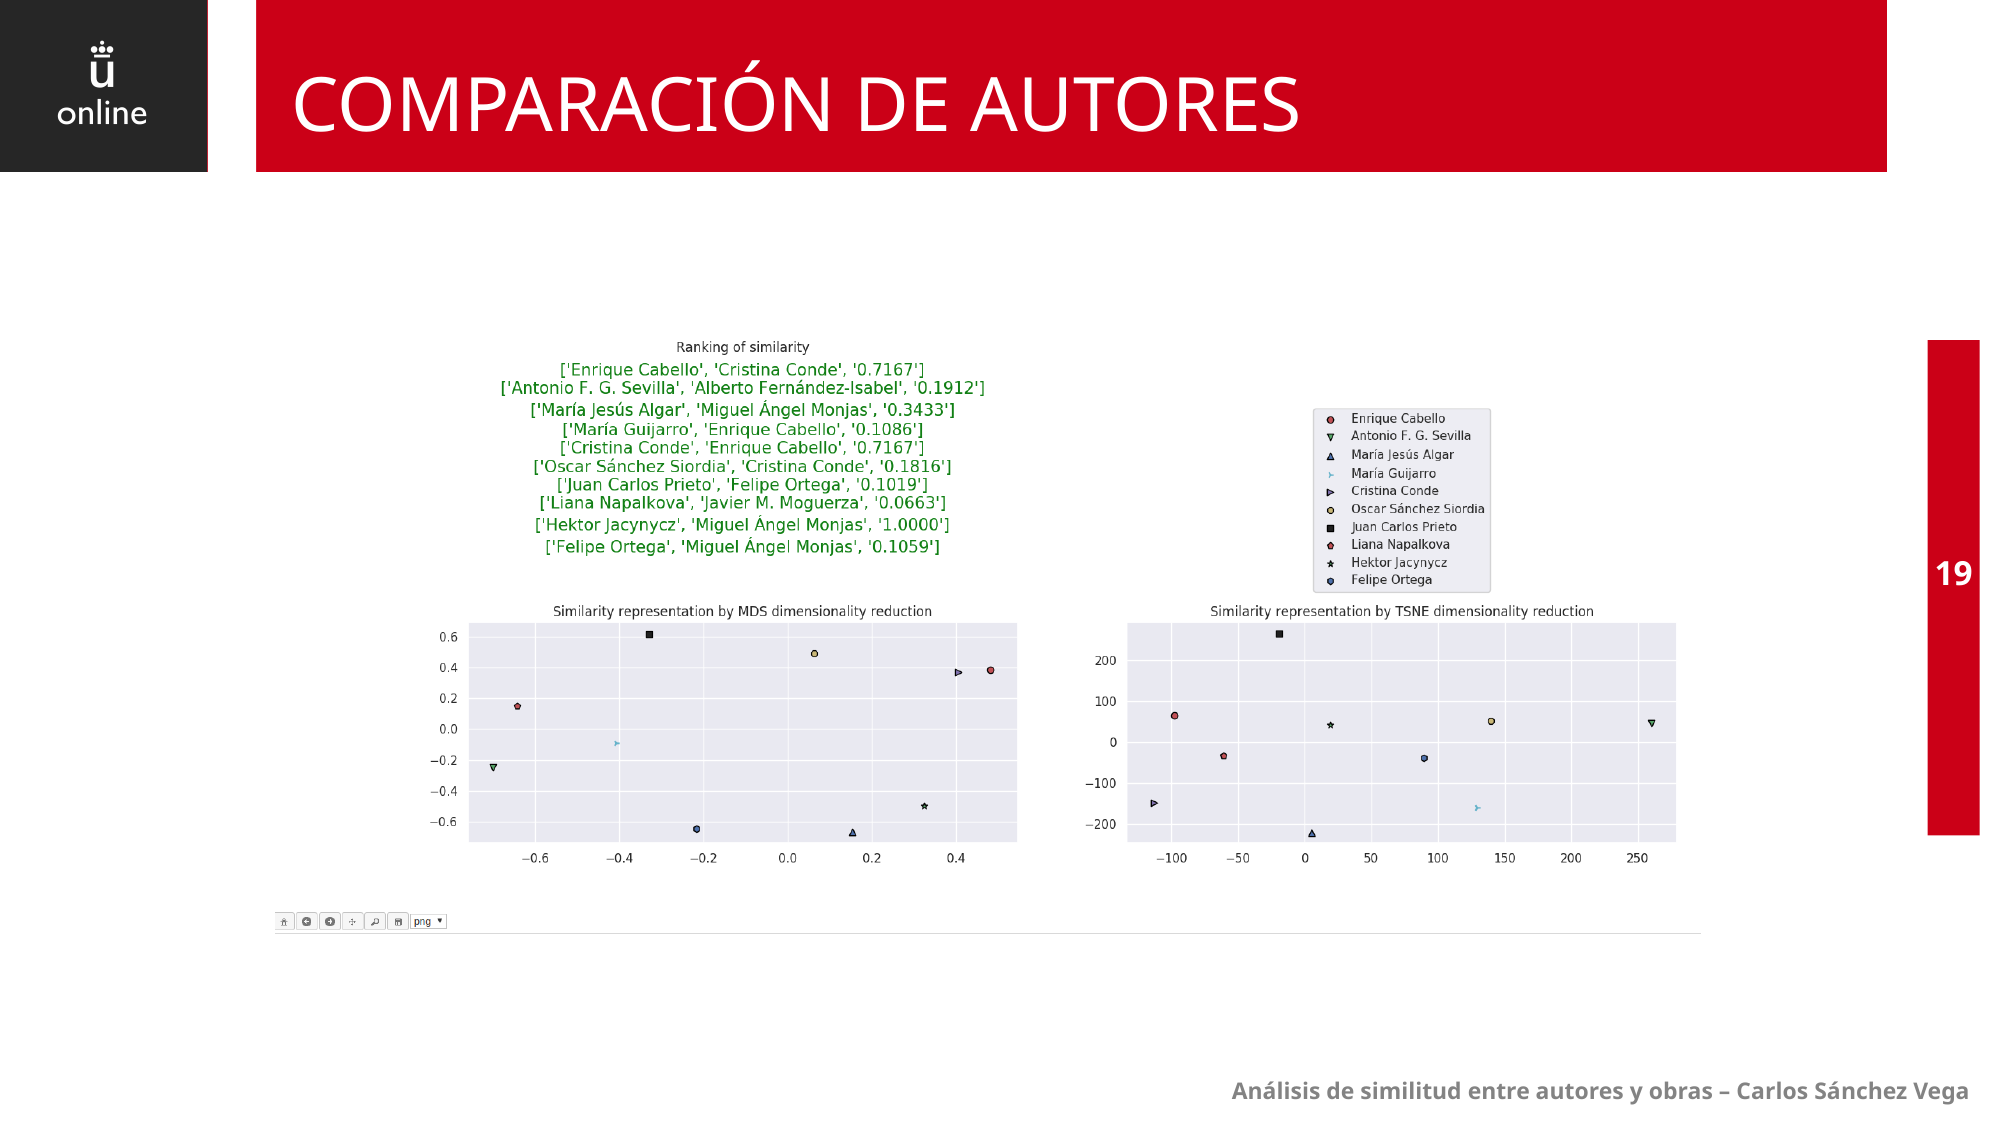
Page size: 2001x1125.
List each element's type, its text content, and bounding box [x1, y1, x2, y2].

picture [40, 26, 164, 150]
picture [275, 287, 1701, 934]
footer Análisis de similitud entre autores y obras – Carlos Sánchez Vega [671, 1060, 1986, 1121]
slide_number <número> [1898, 544, 2000, 605]
title COMPARACIÓN DE AUTORES [276, 20, 1831, 154]
